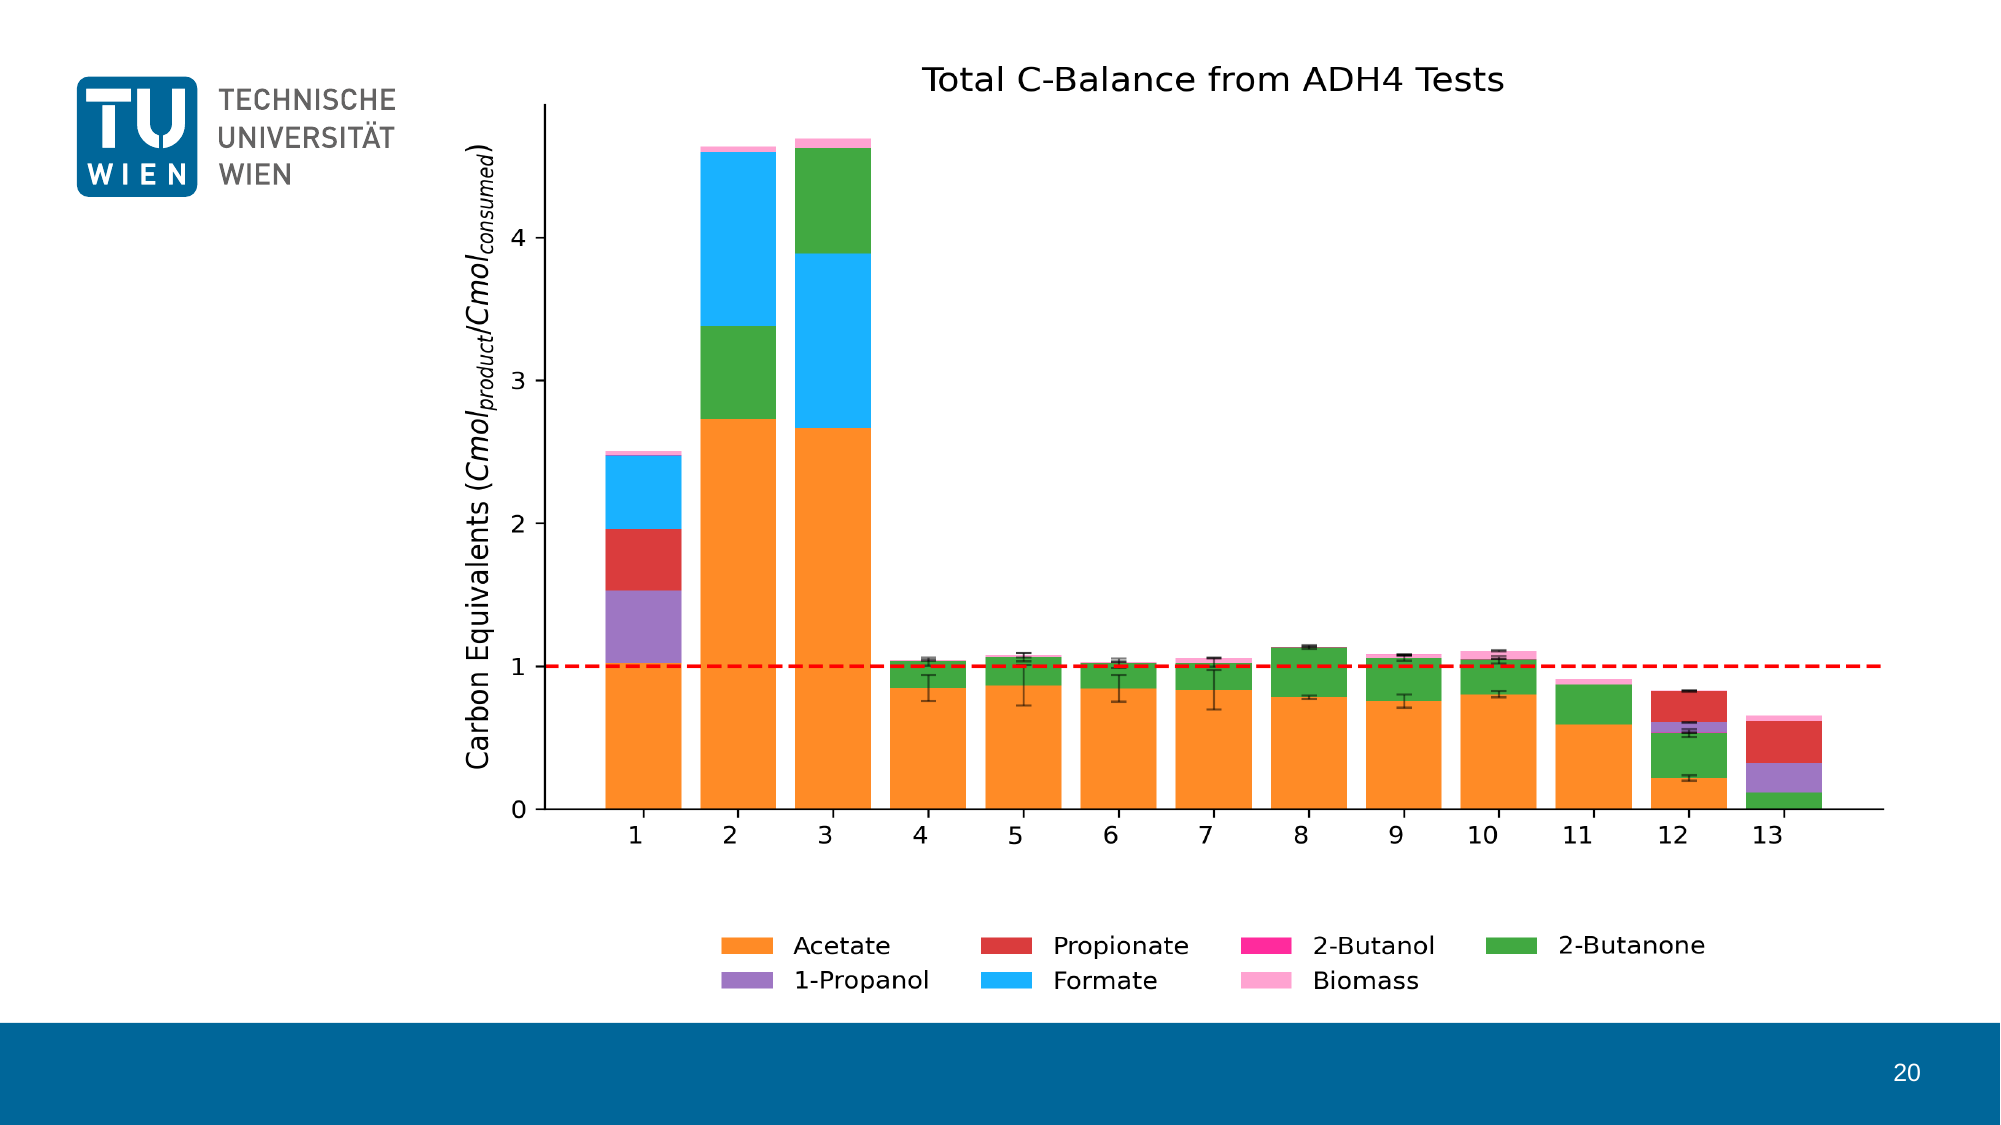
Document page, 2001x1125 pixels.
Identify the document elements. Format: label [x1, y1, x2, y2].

picture [446, 49, 1901, 1019]
